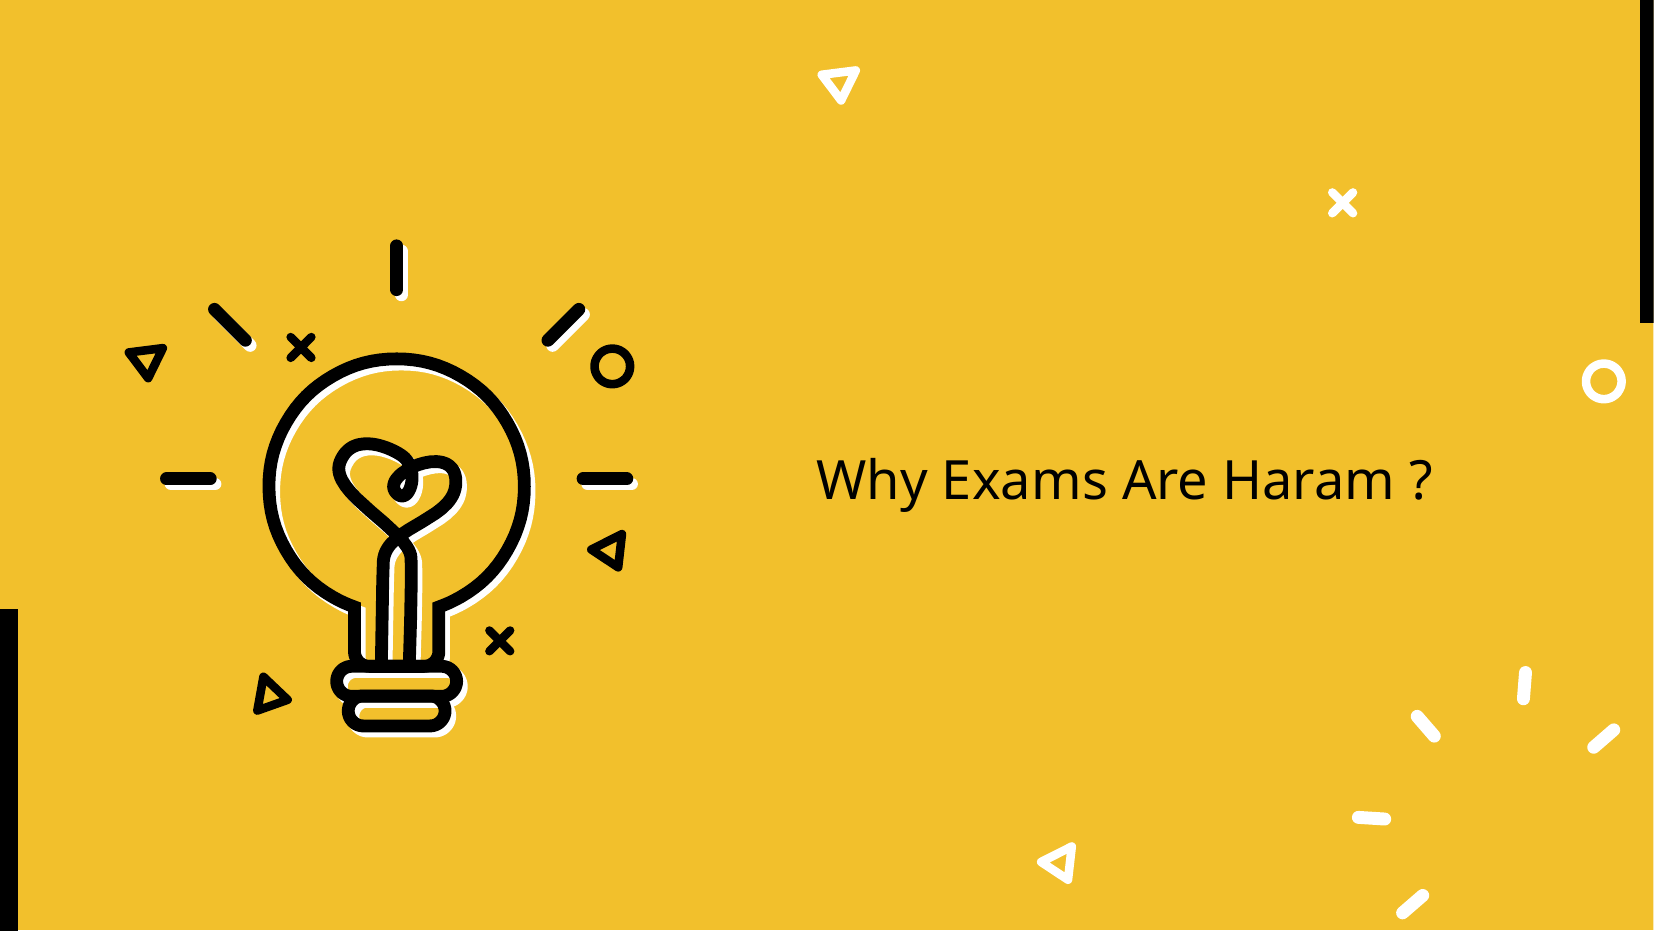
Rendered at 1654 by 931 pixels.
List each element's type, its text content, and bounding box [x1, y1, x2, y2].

title Why Exams Are Haram ? [816, 404, 1454, 553]
